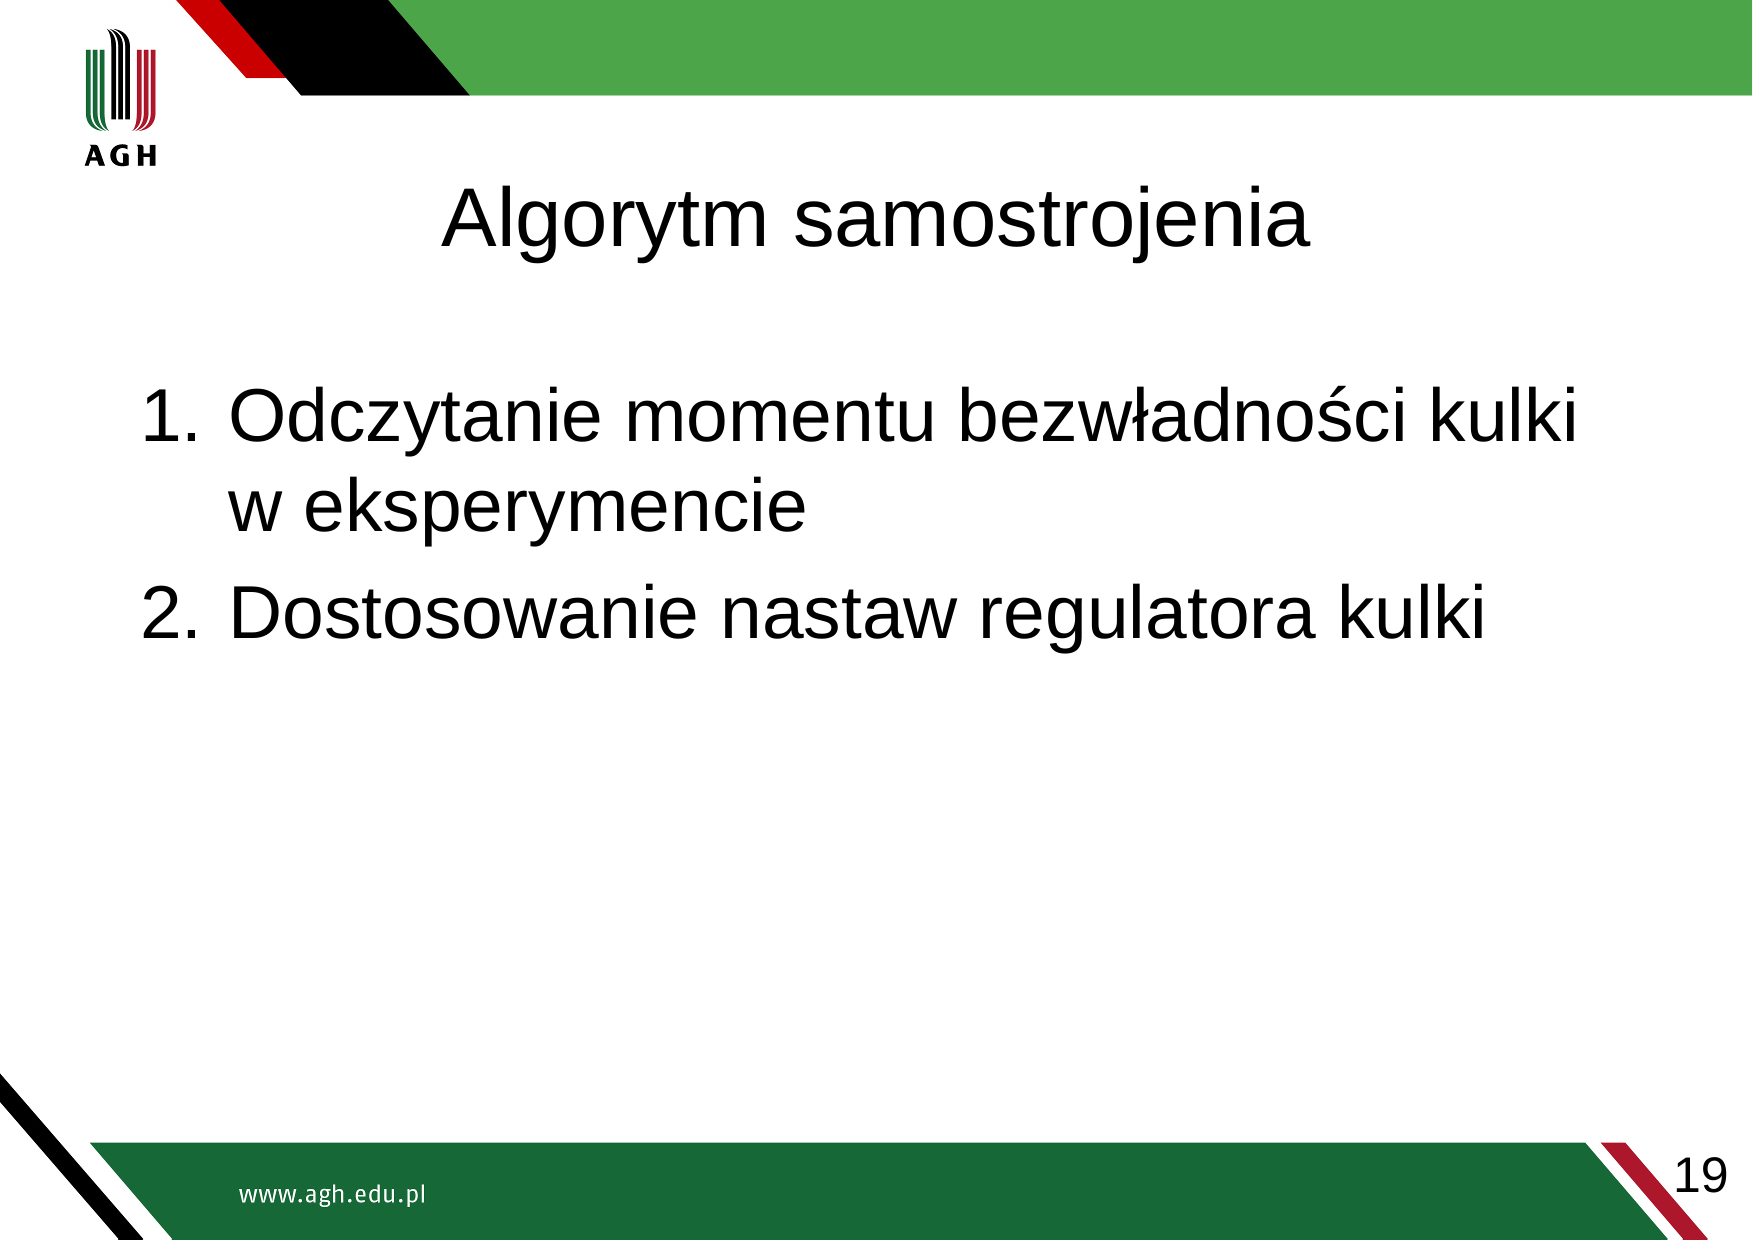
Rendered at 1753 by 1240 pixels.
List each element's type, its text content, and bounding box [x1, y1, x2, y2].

list Odczytanie momentu bezwładności kulki w eksperymencie Dostosowanie nastaw regulatora kulki [131, 358, 1622, 1103]
title Algorytm samostrojenia [131, 110, 1622, 317]
picture [0, 0, 1753, 1240]
